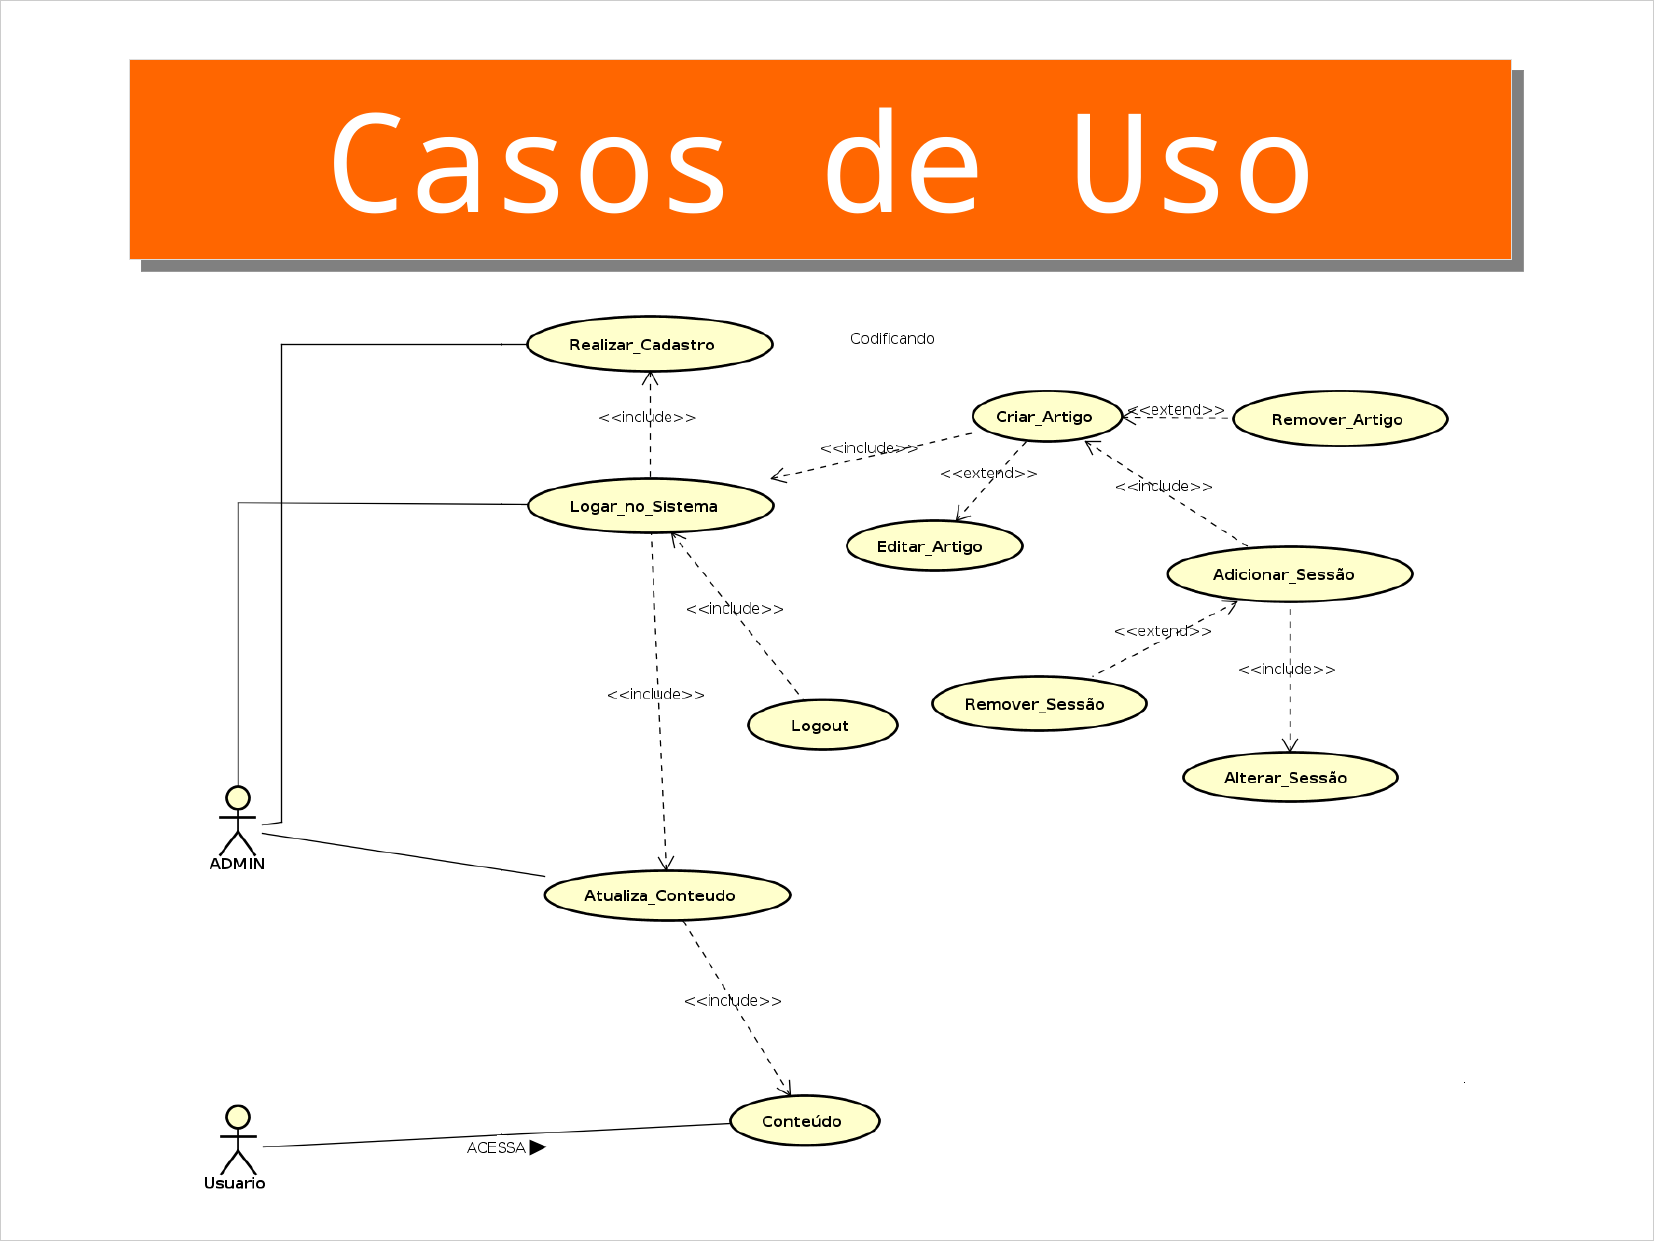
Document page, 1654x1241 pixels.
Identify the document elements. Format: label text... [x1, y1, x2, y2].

picture [183, 293, 1471, 1217]
text_box Casos de Uso [129, 59, 1512, 260]
text_box [0, 0, 1654, 1241]
